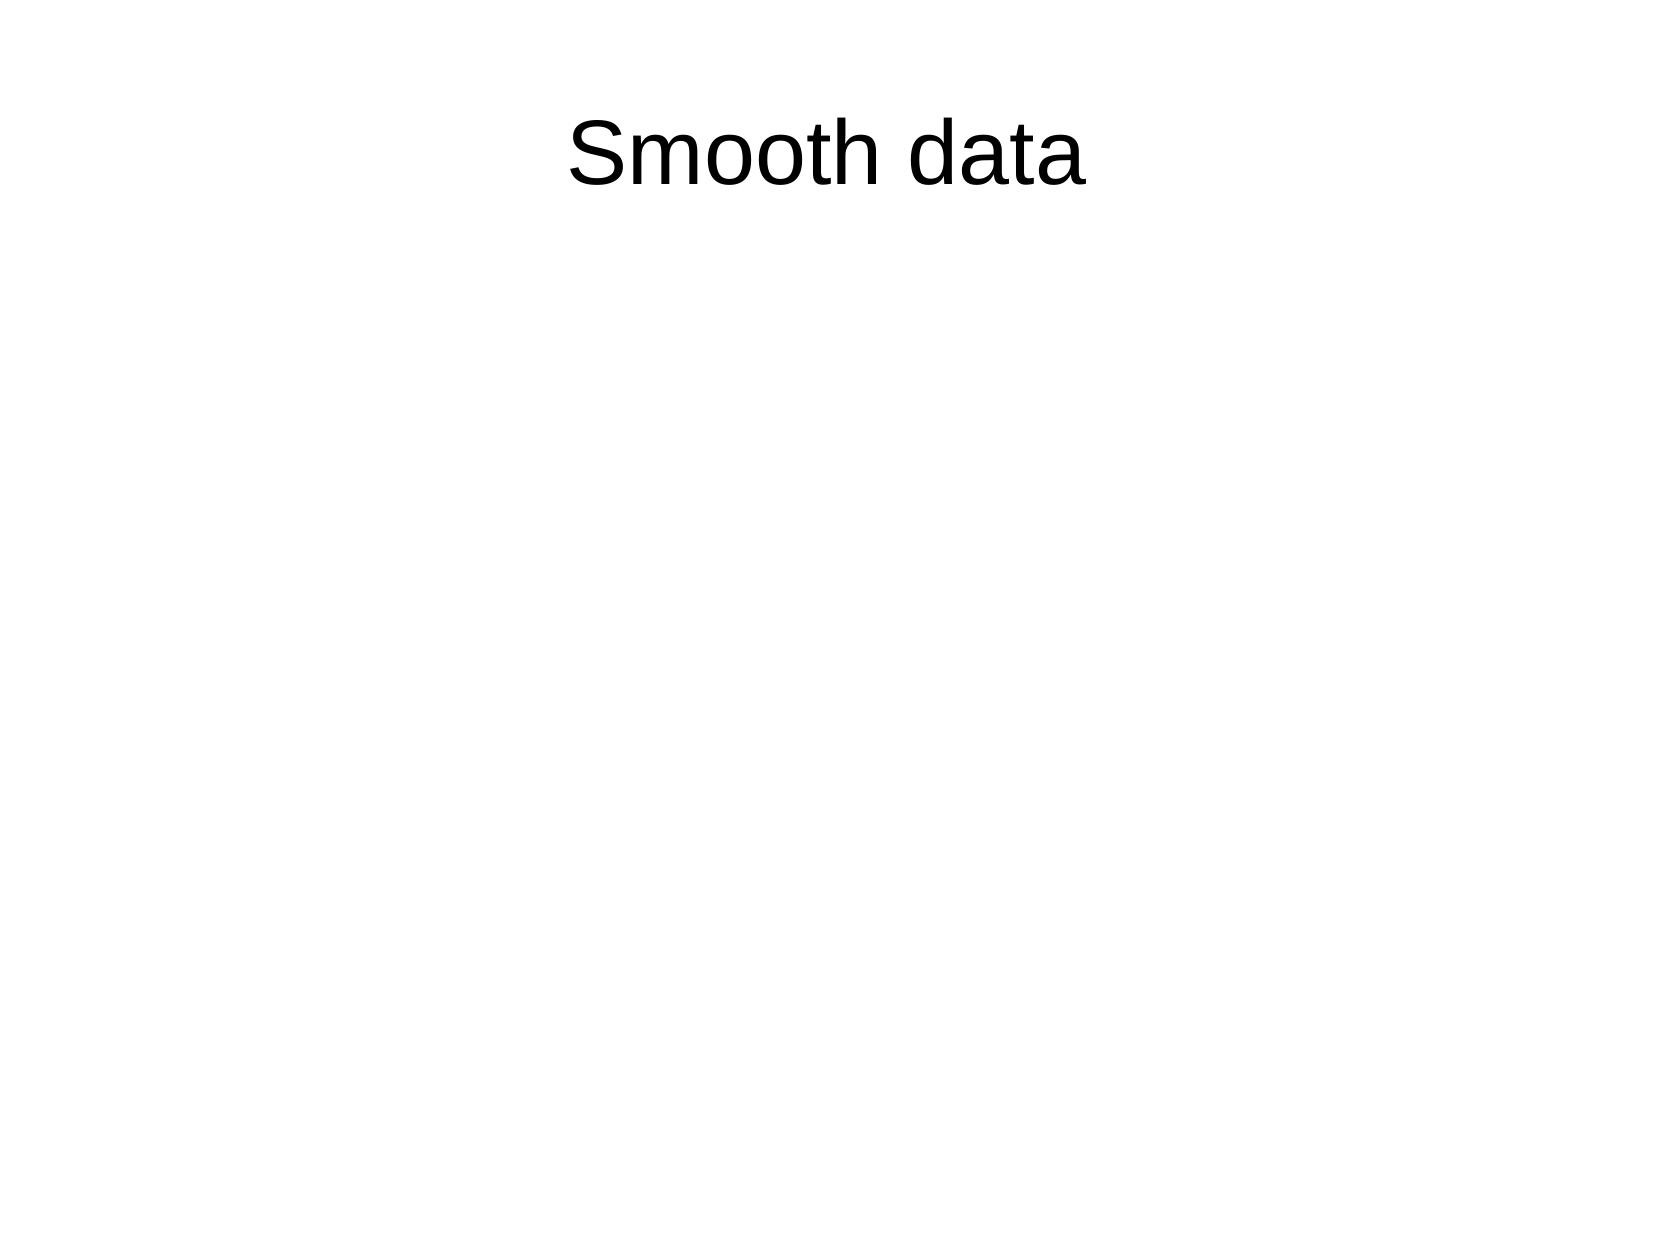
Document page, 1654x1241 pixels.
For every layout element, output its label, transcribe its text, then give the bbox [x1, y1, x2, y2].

title Smooth data [82, 49, 1571, 257]
